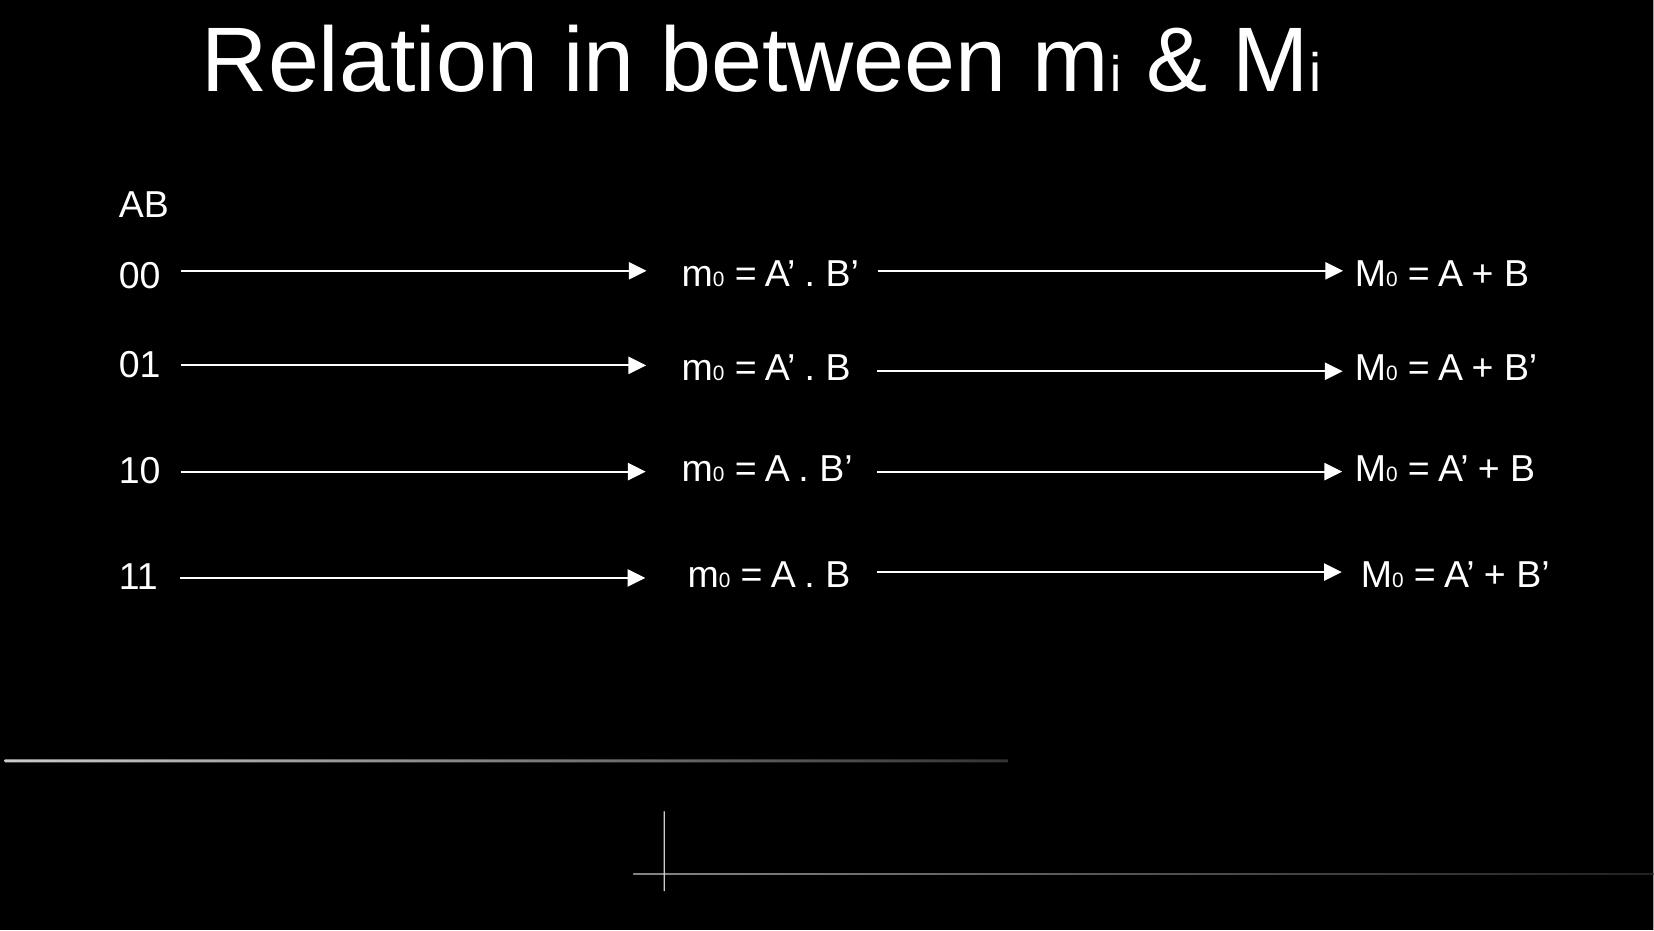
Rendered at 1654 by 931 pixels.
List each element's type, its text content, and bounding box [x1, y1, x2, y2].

text_box m0 = A’ . B [666, 339, 866, 397]
text_box M0 = A’ + B’ [1345, 545, 1565, 603]
text_box M0 = A’ + B [1340, 439, 1551, 497]
text_box 00 [104, 247, 176, 305]
text_box m0 = A . B [672, 545, 866, 603]
text_box m0 = A . B’ [666, 439, 868, 497]
text_box 11 [104, 548, 173, 606]
text_box M0 = A + B [1340, 244, 1544, 302]
text_box M0 = A + B’ [1340, 339, 1553, 397]
text_box 01 [104, 335, 176, 393]
text_box AB [104, 176, 184, 234]
title Relation in between mi & Mi [23, 5, 1501, 114]
text_box m0 = A’ . B’ [666, 244, 874, 302]
text_box 10 [104, 442, 176, 499]
